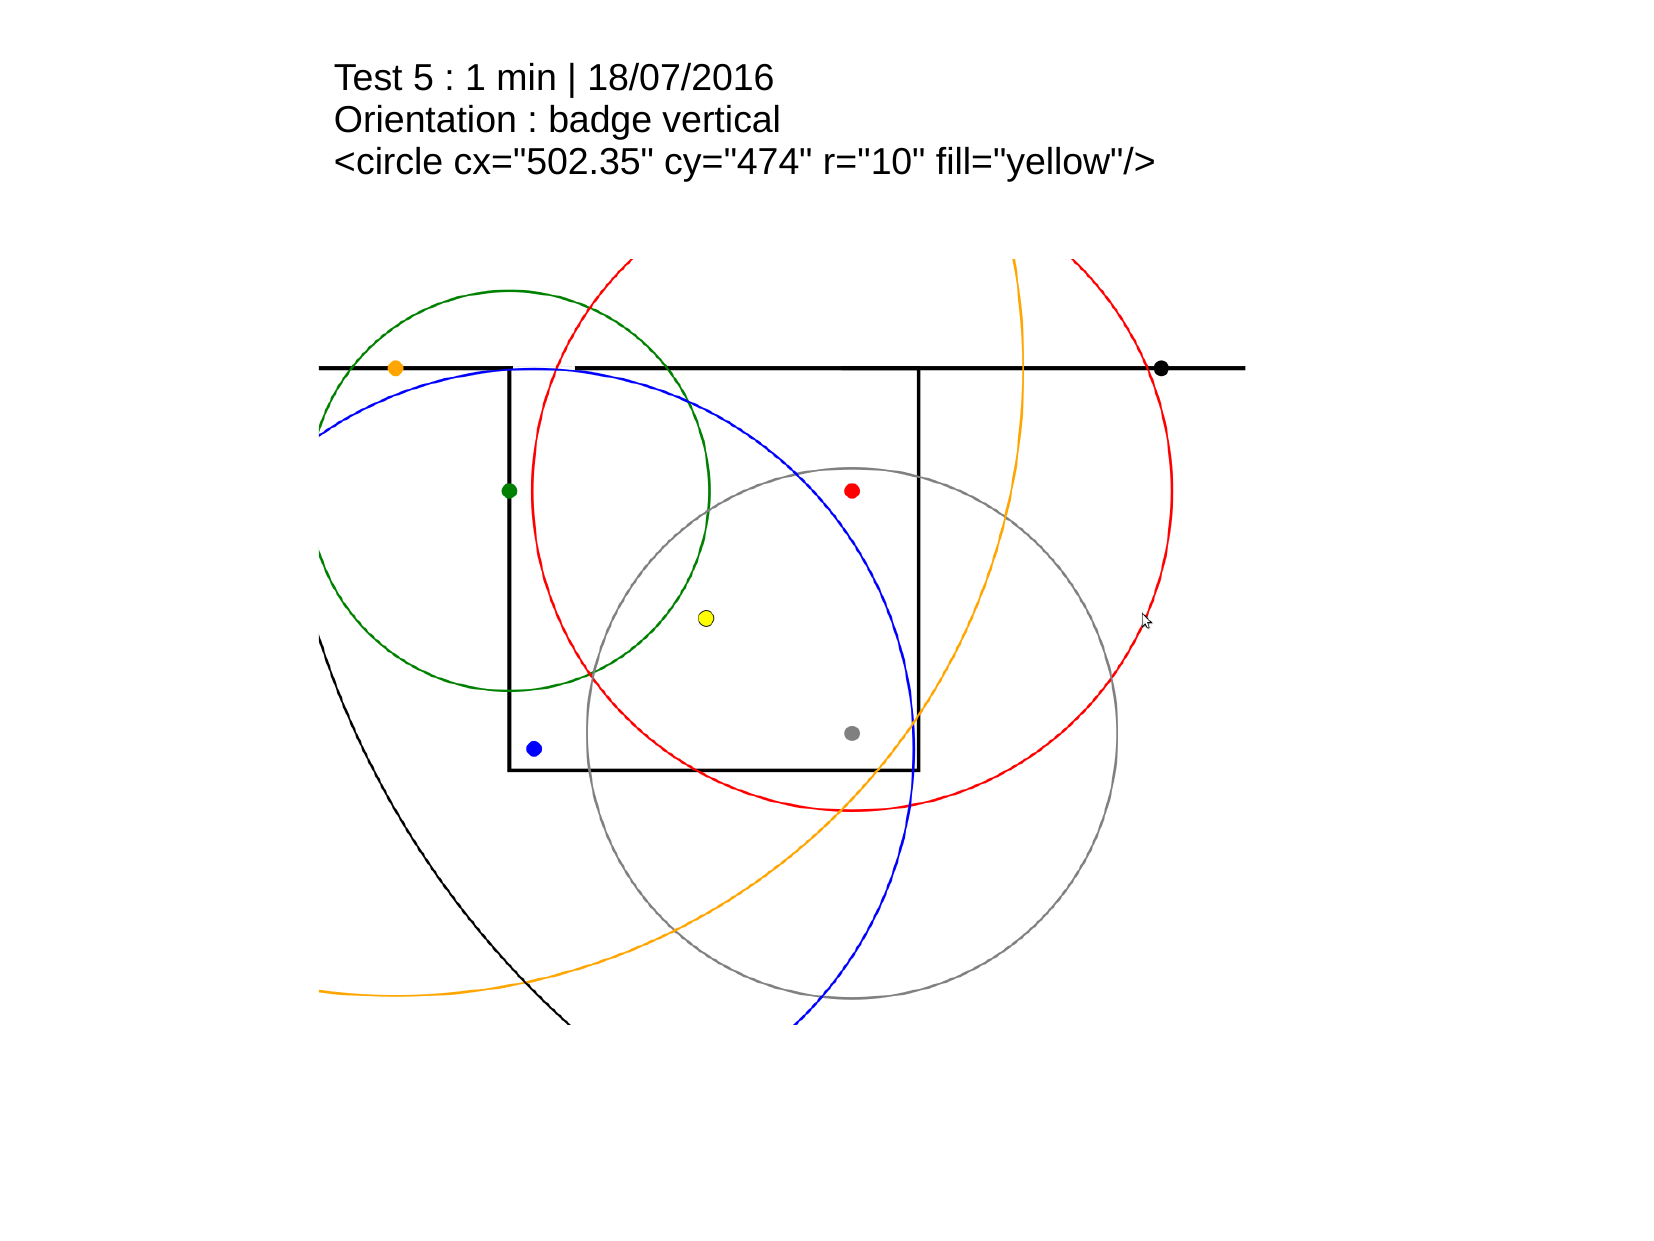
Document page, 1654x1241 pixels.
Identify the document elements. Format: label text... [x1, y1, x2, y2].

text_box Test 5 : 1 min | 18/07/2016 Orientation : badge vertical <circle cx="502.35" cy="474" r="10" fill="yellow"/> [319, 49, 1180, 191]
picture [318, 259, 1246, 1028]
